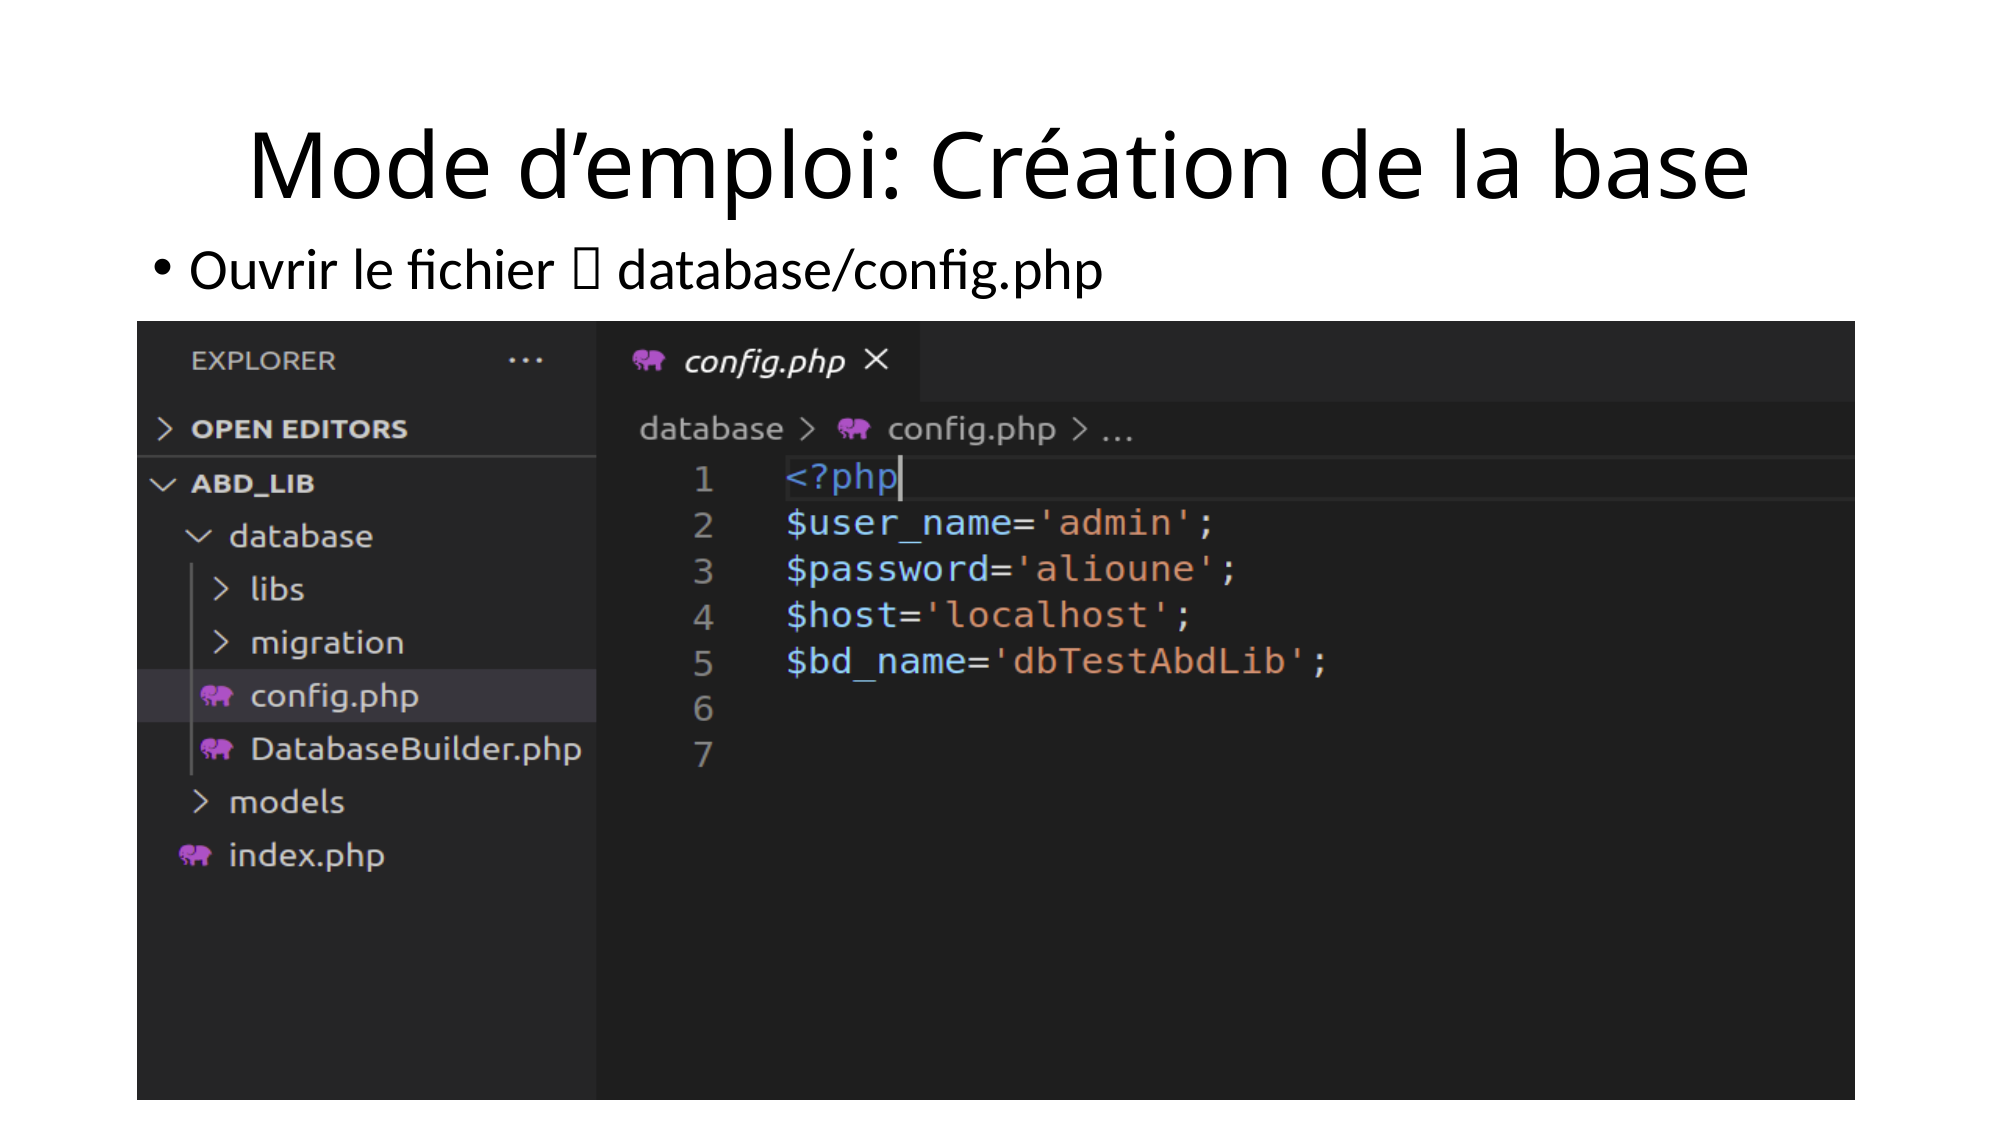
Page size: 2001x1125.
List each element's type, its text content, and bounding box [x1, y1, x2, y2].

list Ouvrir le fichier  database/config.php [137, 231, 1863, 371]
picture [137, 321, 1855, 1100]
title Mode d’emploi: Création de la base [137, 59, 1863, 231]
